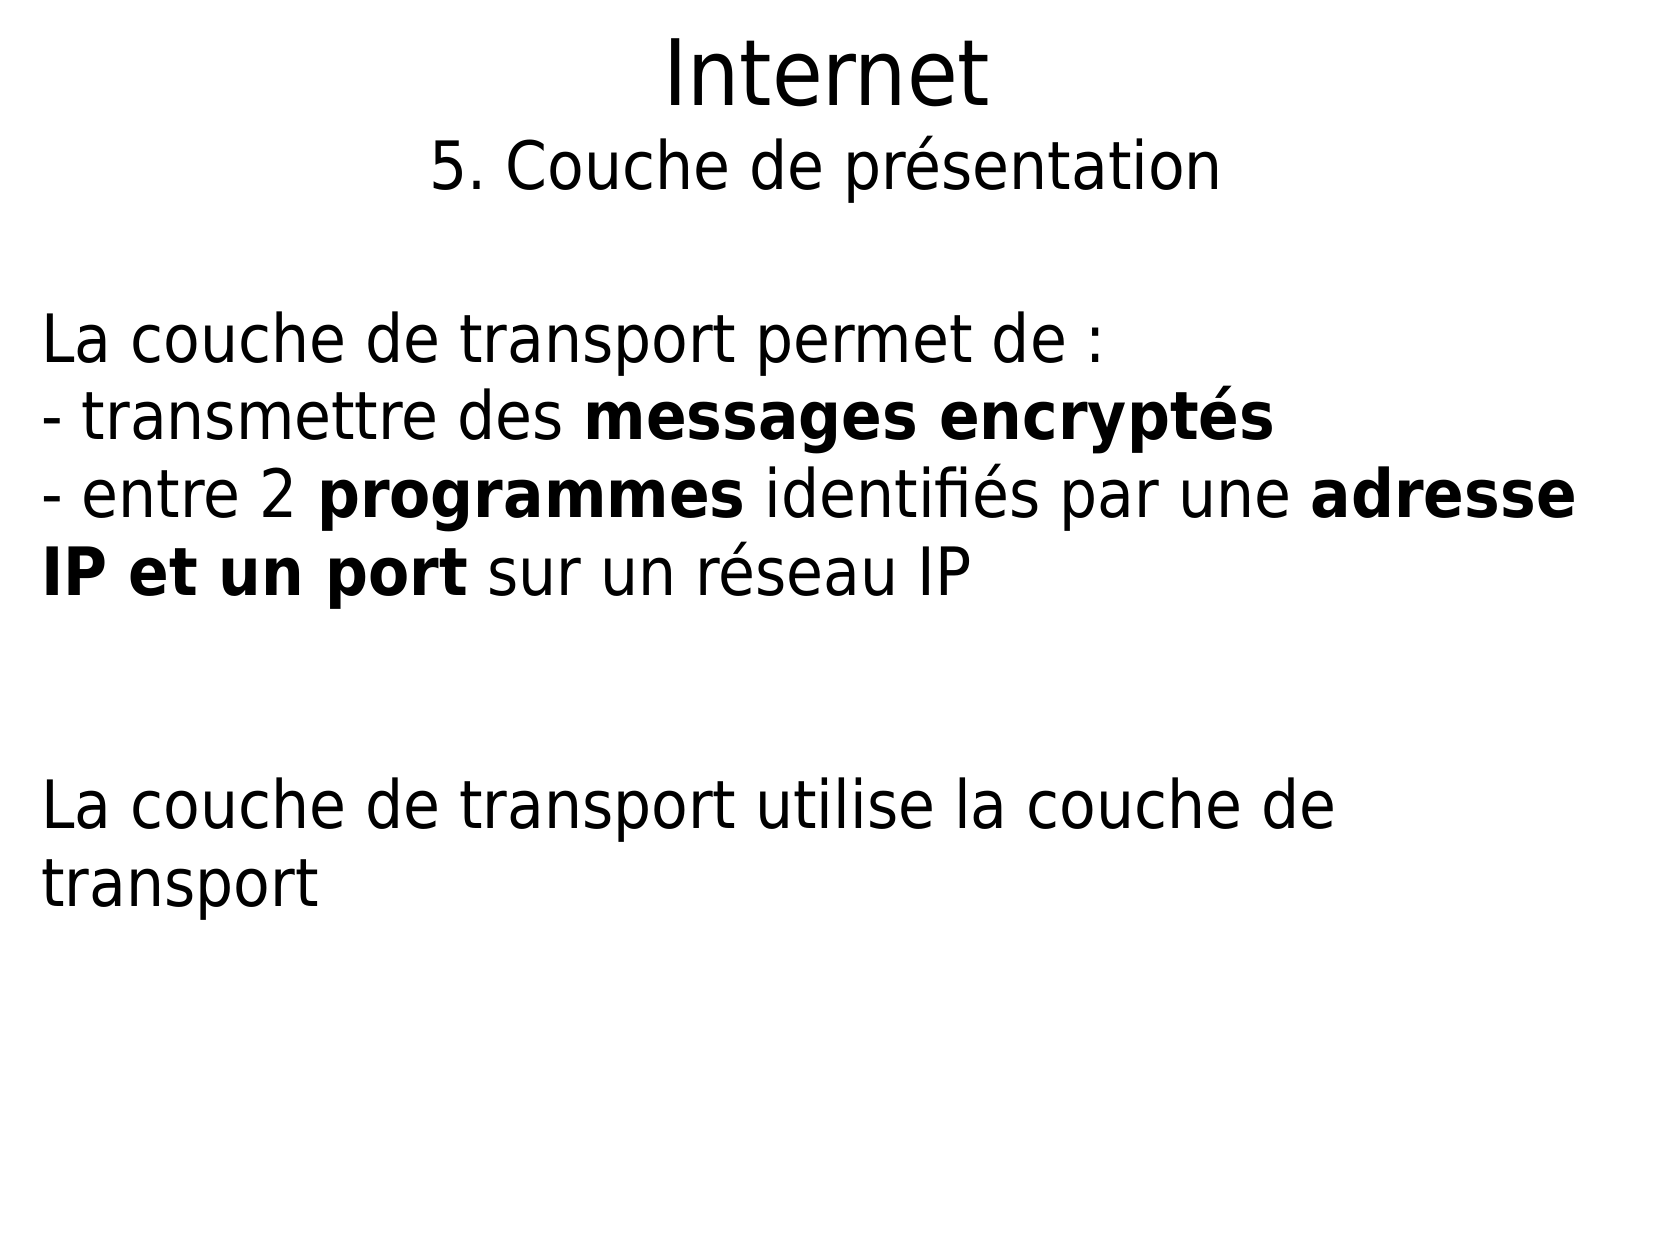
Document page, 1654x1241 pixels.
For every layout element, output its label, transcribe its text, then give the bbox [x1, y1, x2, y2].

title La couche de transport permet de : - transmettre des messages encryptés - entre 2 programmes identifiés par une adresse IP et un port sur un réseau IP La couche de transport utilise la couche de transport [41, 222, 1613, 1183]
title Internet 5. Couche de présentation [41, 12, 1613, 214]
